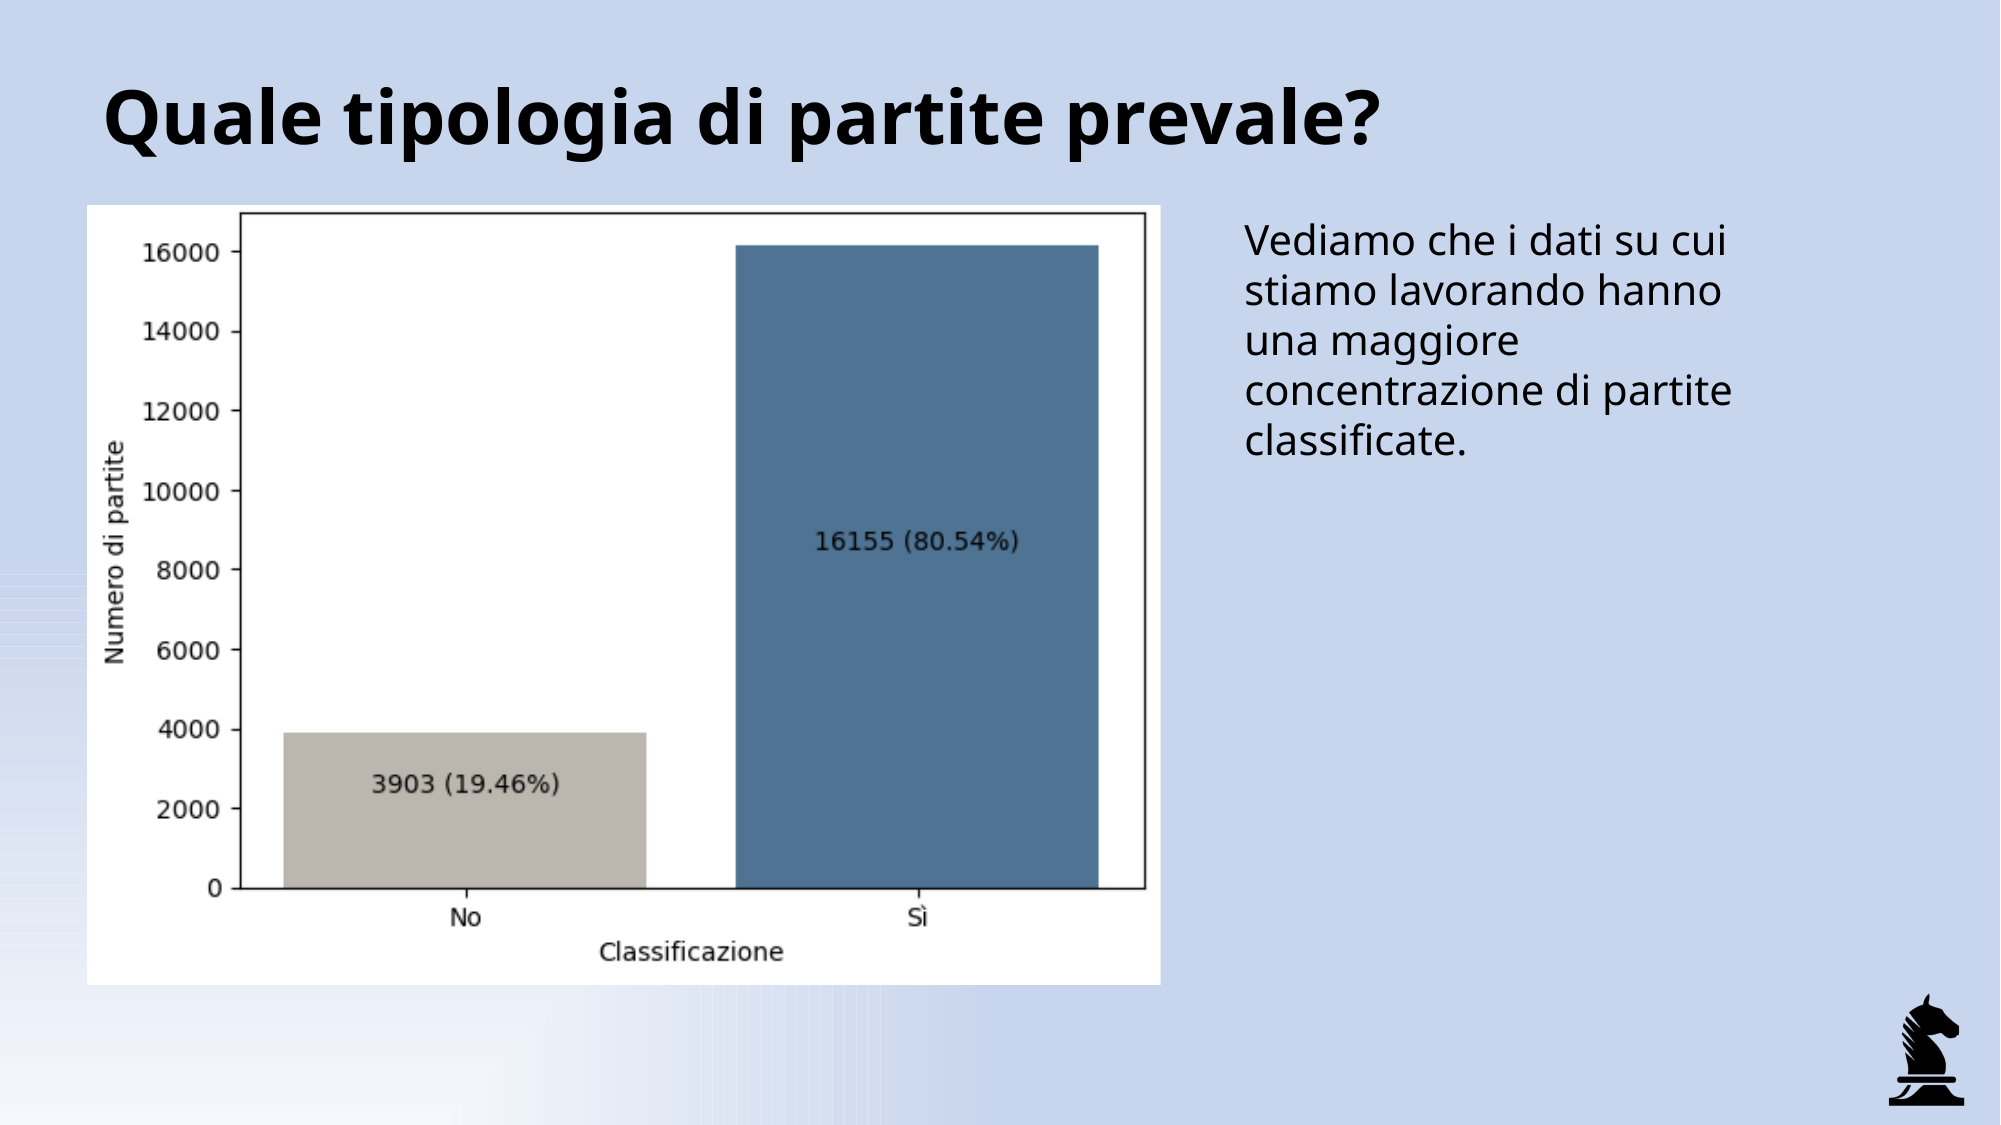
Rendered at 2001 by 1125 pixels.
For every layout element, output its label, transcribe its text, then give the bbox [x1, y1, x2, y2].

text_box Quale tipologia di partite prevale? [87, 61, 1876, 168]
picture [1850, 975, 2000, 1125]
text_box Vediamo che i dati su cui stiamo lavorando hanno una maggiore concentrazione di partite classificate. [1229, 205, 1800, 474]
picture [87, 205, 1161, 985]
